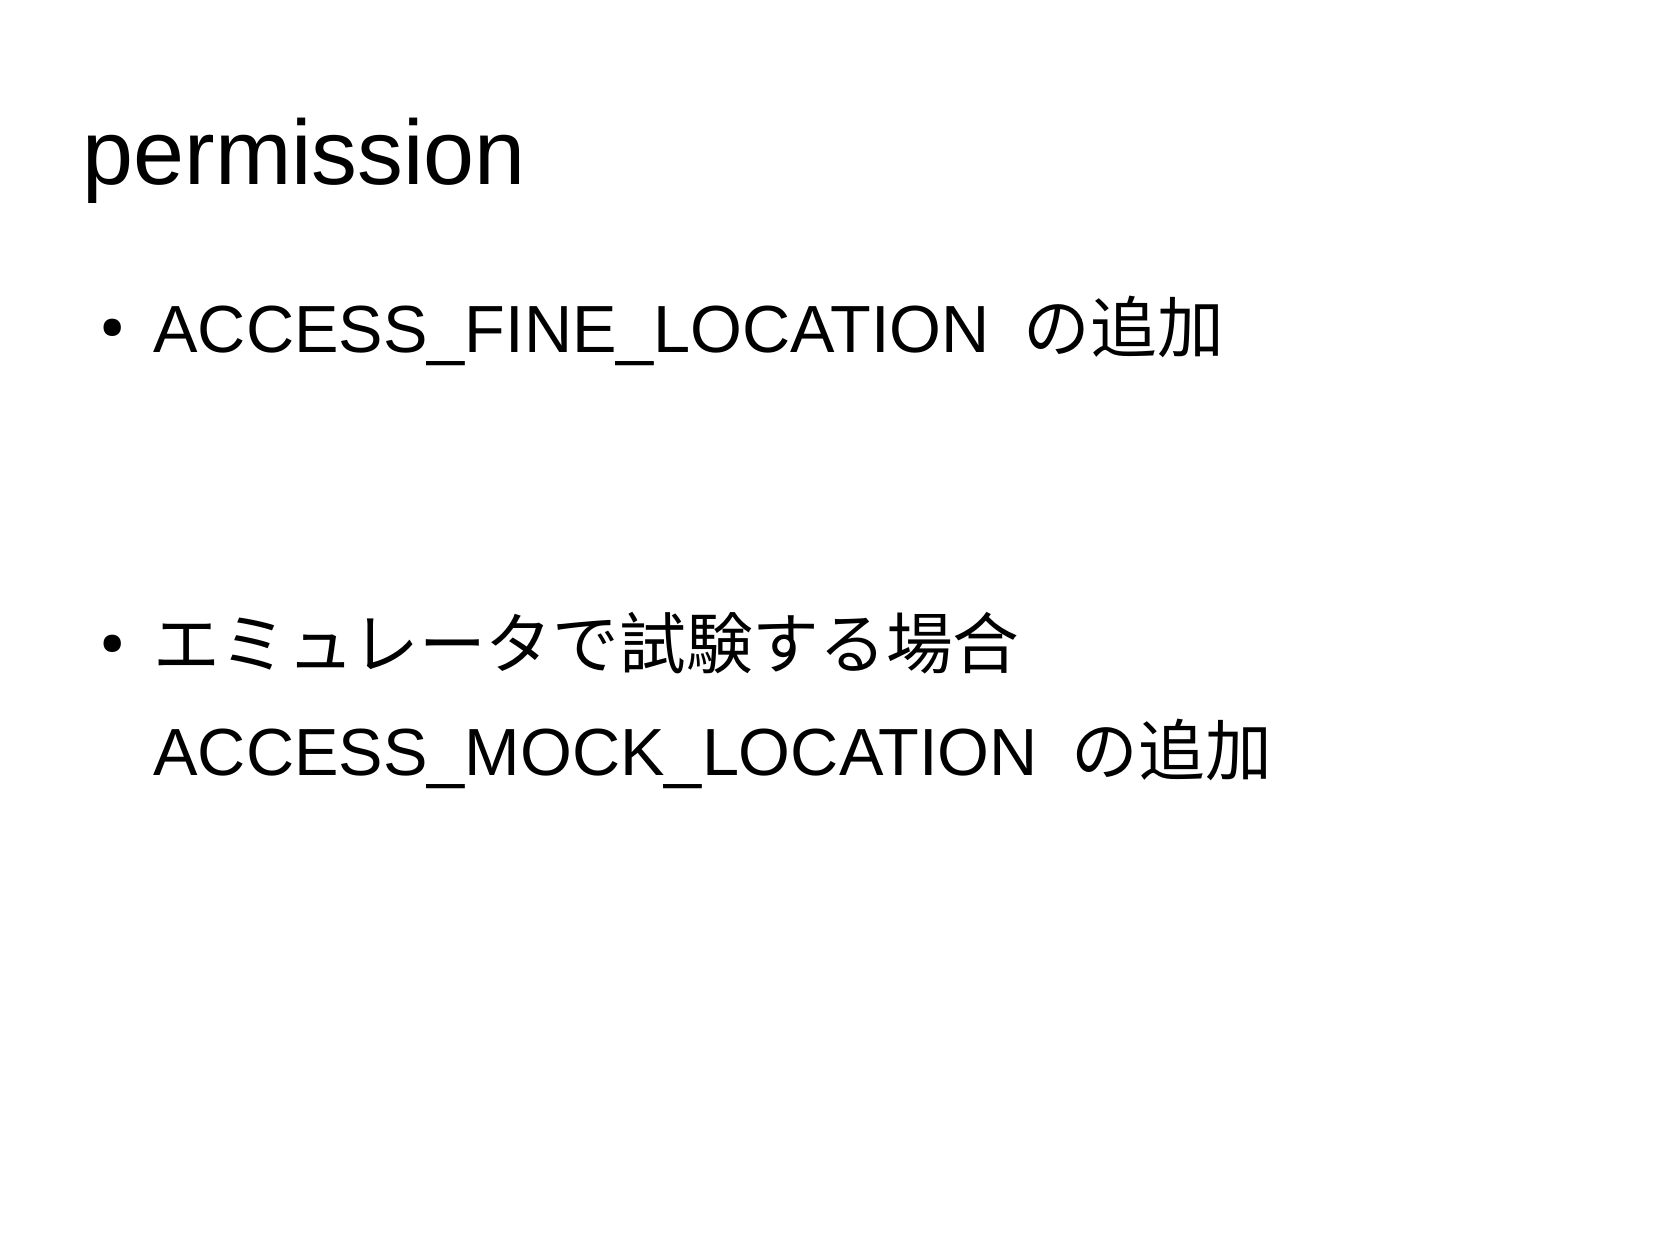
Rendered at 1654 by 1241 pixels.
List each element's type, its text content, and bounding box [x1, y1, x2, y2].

list ACCESS_FINE_LOCATION の追加 エミュレータで試験する場合 ACCESS_MOCK_LOCATION の追加 [82, 290, 1571, 1109]
title permission [82, 56, 1571, 250]
